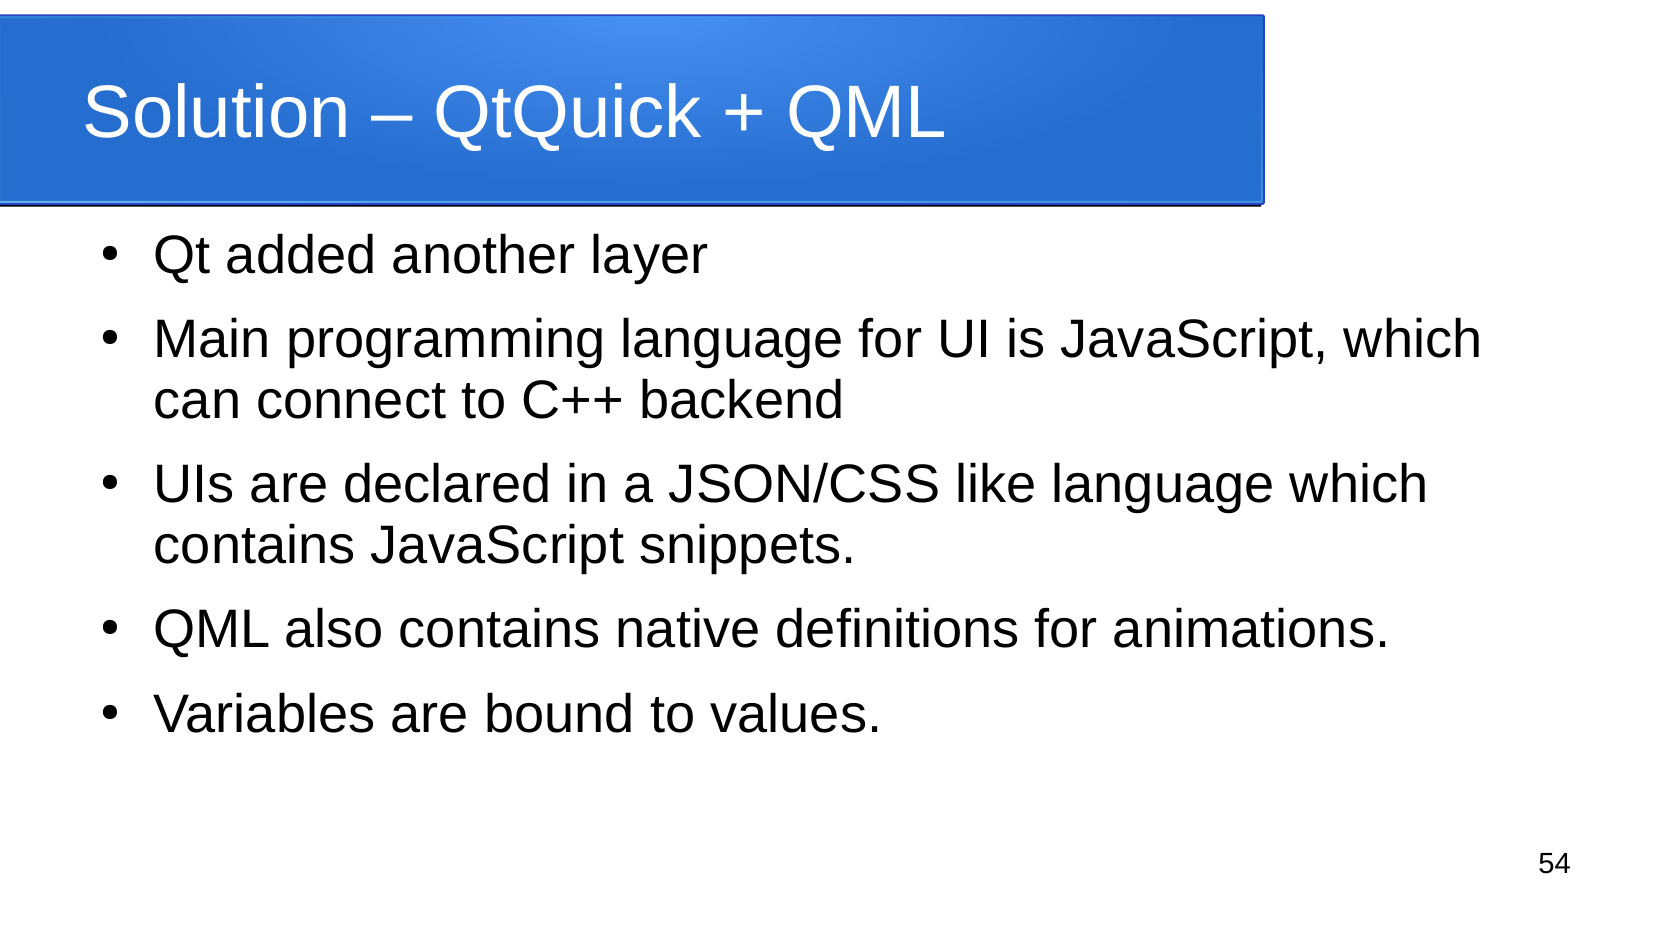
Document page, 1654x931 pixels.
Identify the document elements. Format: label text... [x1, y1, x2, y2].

title Solution – QtQuick + QML [82, 35, 1235, 189]
list Qt added another layer Main programming language for UI is JavaScript, which can connect to C++ backend UIs are declared in a JSON/CSS like language which contains JavaScript snippets. QML also contains native definitions for animations. Variables are bound to values. [82, 224, 1571, 764]
